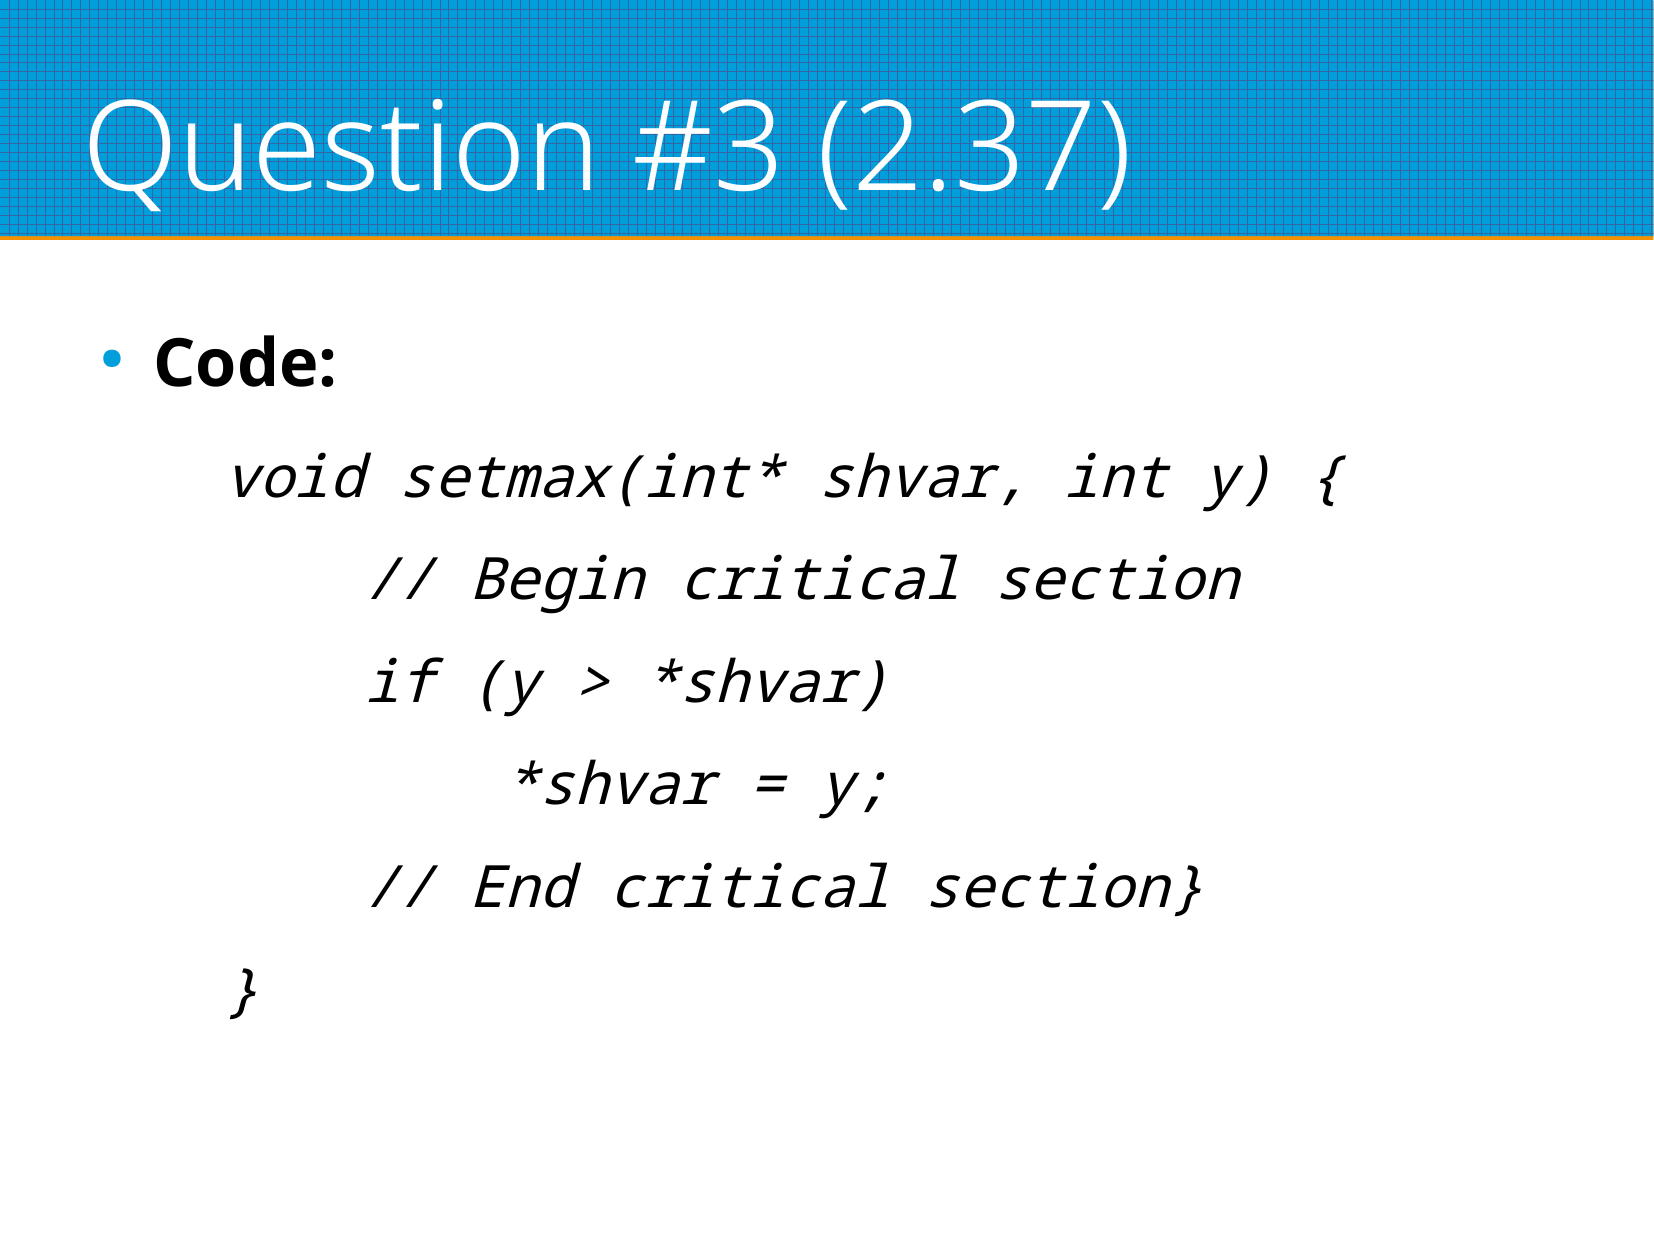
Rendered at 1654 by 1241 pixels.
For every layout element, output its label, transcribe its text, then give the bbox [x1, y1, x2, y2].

title Question #3 (2.37) [82, 19, 1571, 227]
list Code: void setmax(int* shvar, int y) { // Begin critical section if (y > *shvar) *shvar = y; // End critical section} } [82, 314, 1563, 1081]
